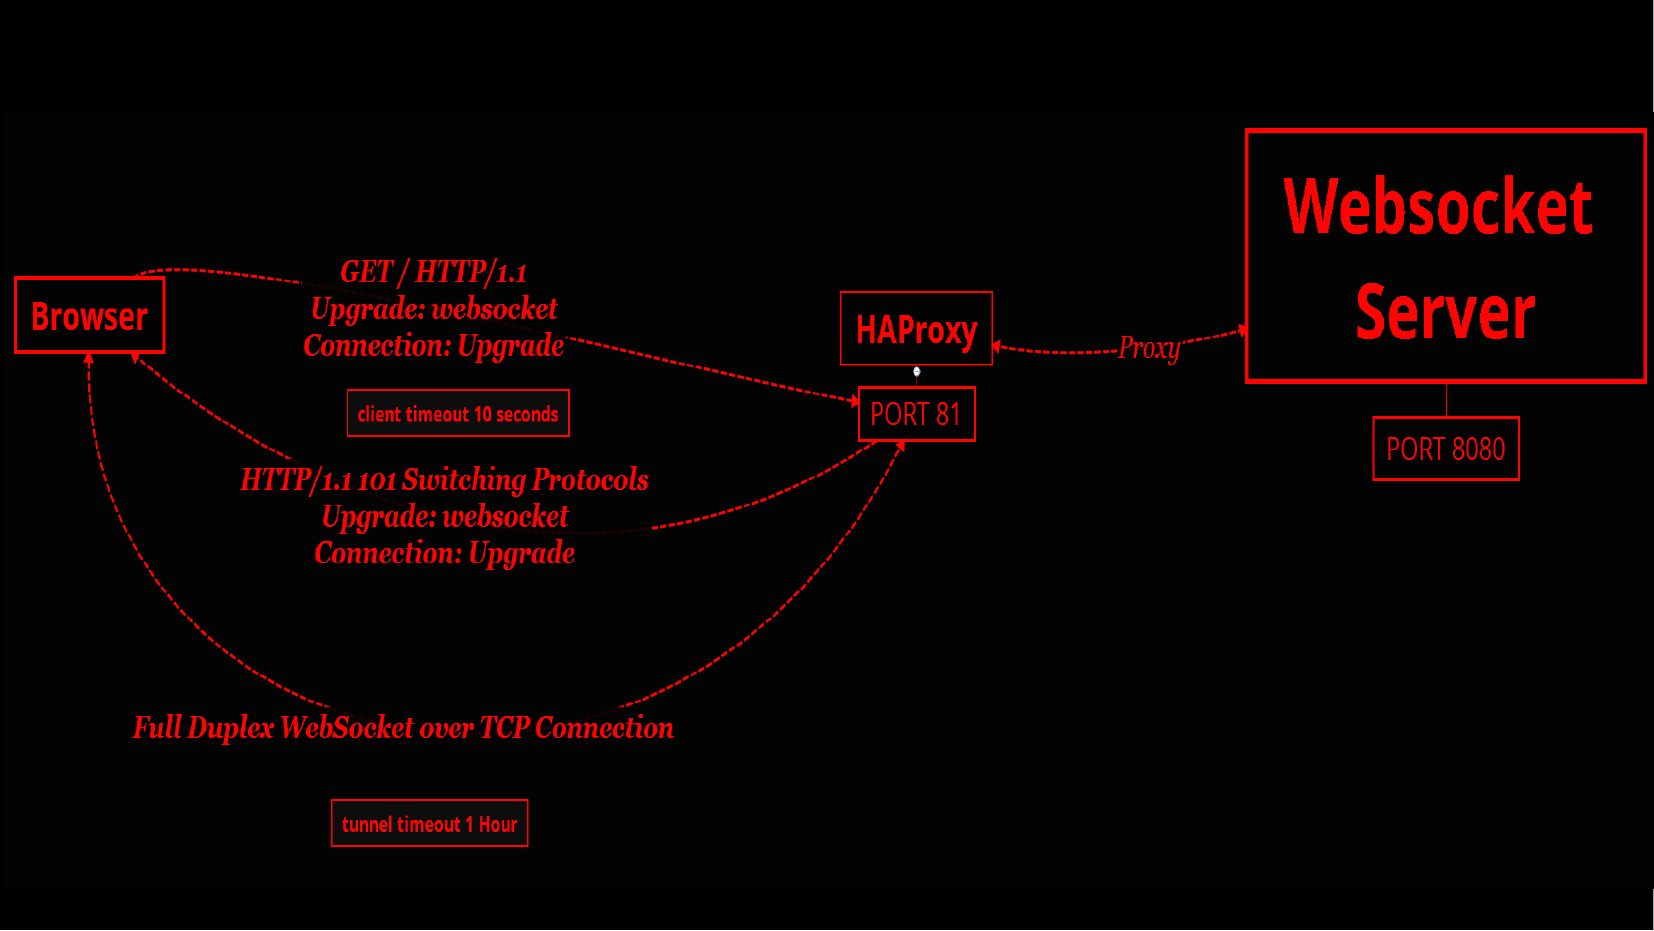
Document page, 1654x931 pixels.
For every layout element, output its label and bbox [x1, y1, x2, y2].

picture [3, 112, 1654, 889]
